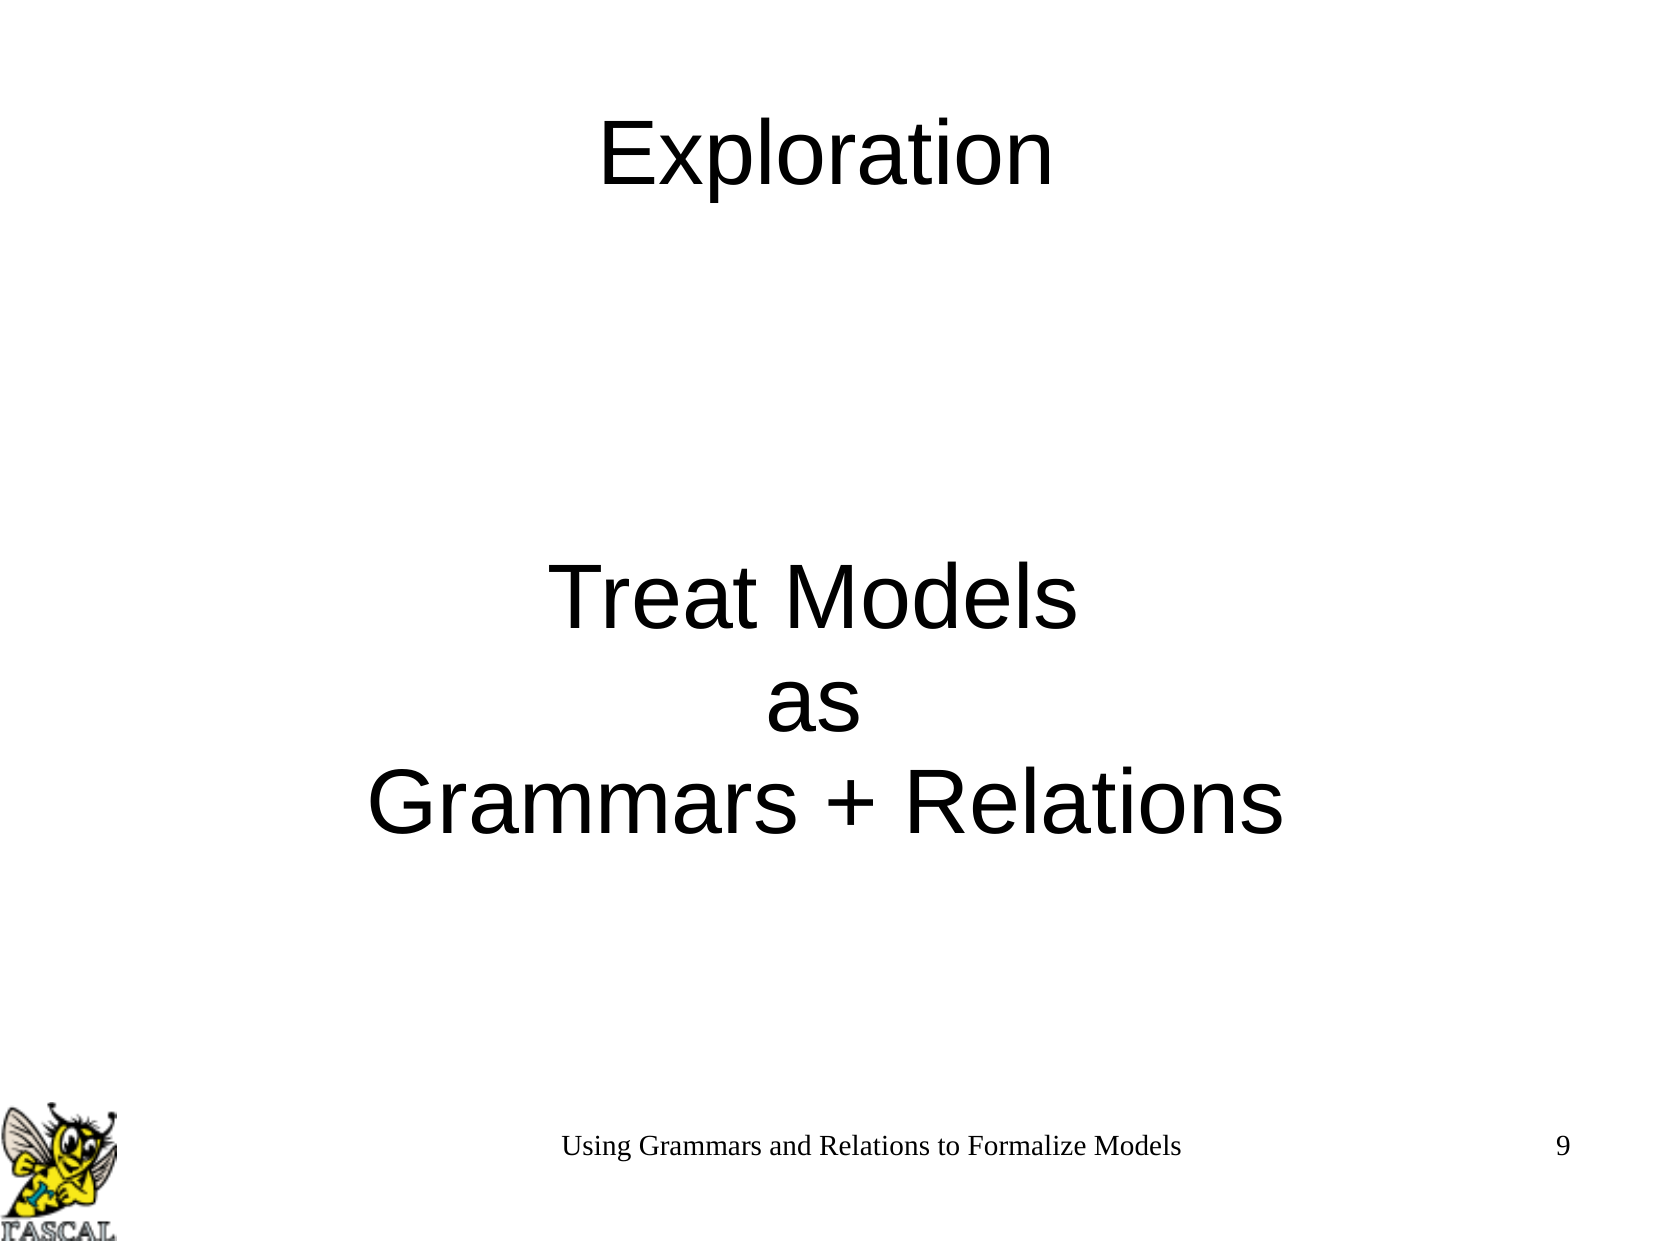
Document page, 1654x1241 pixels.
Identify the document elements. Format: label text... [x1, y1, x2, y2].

subtitle Treat Models as Grammars + Relations [82, 297, 1571, 1102]
picture [0, 1102, 117, 1241]
title Exploration [82, 49, 1571, 257]
